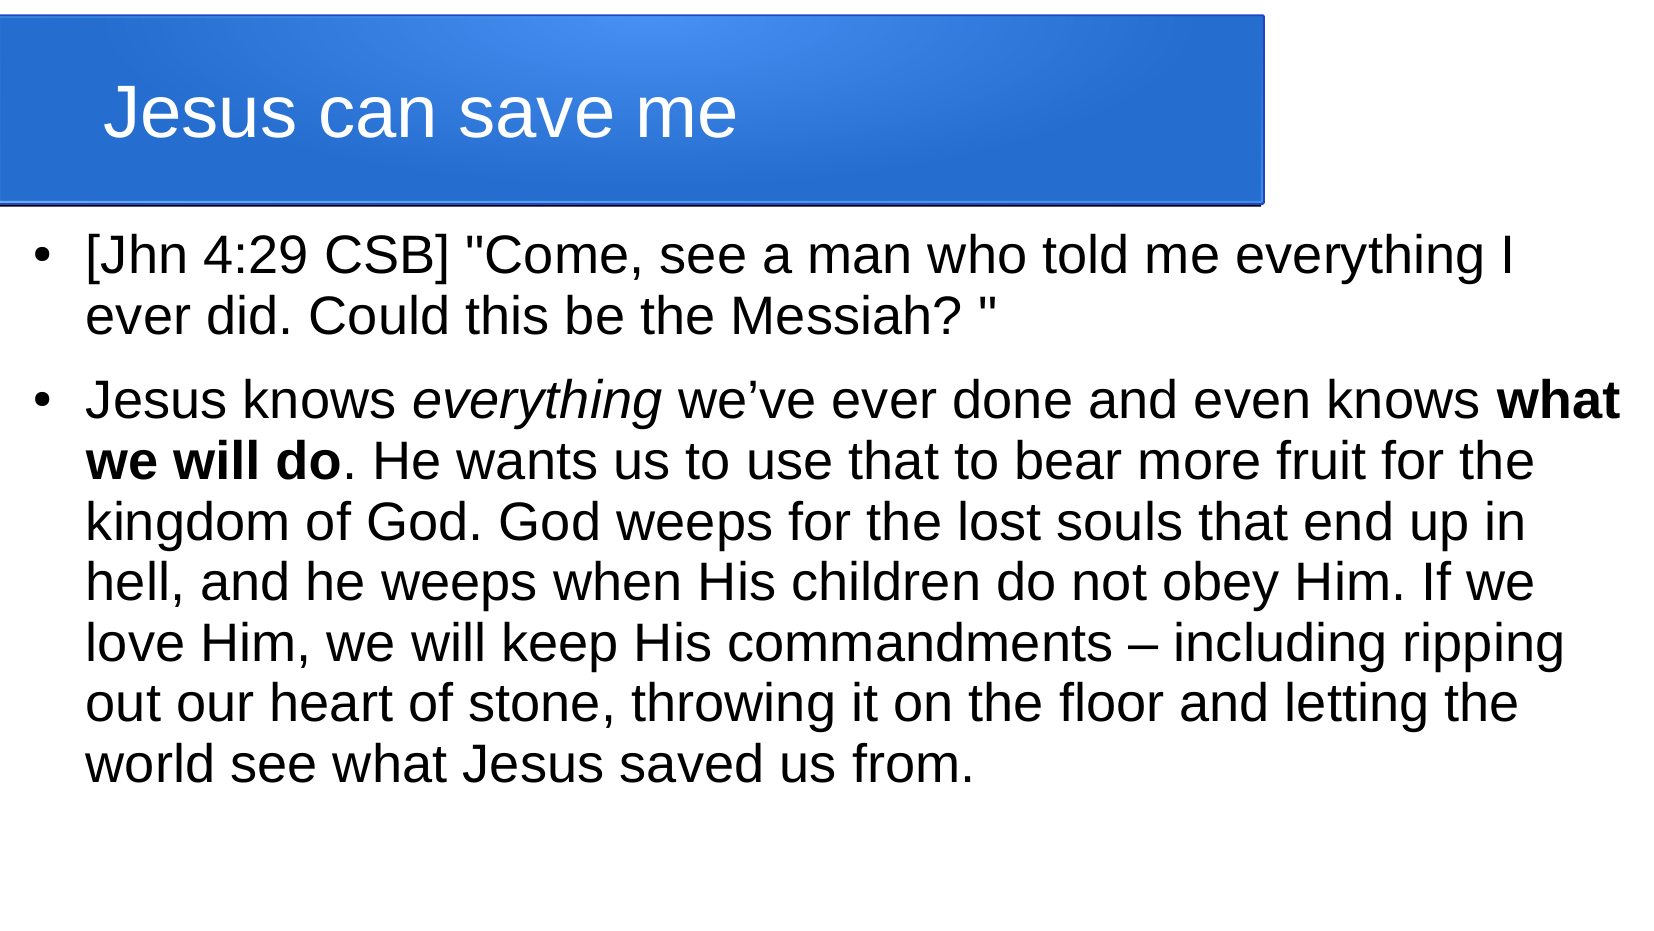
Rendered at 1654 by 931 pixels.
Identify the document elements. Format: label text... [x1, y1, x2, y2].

list [Jhn 4:29 CSB] "Come, see a man who told me everything I ever did. Could this be the Messiah? " Jesus knows everything we’ve ever done and even knows what we will do. He wants us to use that to bear more fruit for the kingdom of God. God weeps for the lost souls that end up in hell, and he weeps when His children do not obey Him. If we love Him, we will keep His commandments – including ripping out our heart of stone, throwing it on the floor and letting the world see what Jesus saved us from. [15, 225, 1636, 901]
title Jesus can save me [82, 35, 1235, 189]
